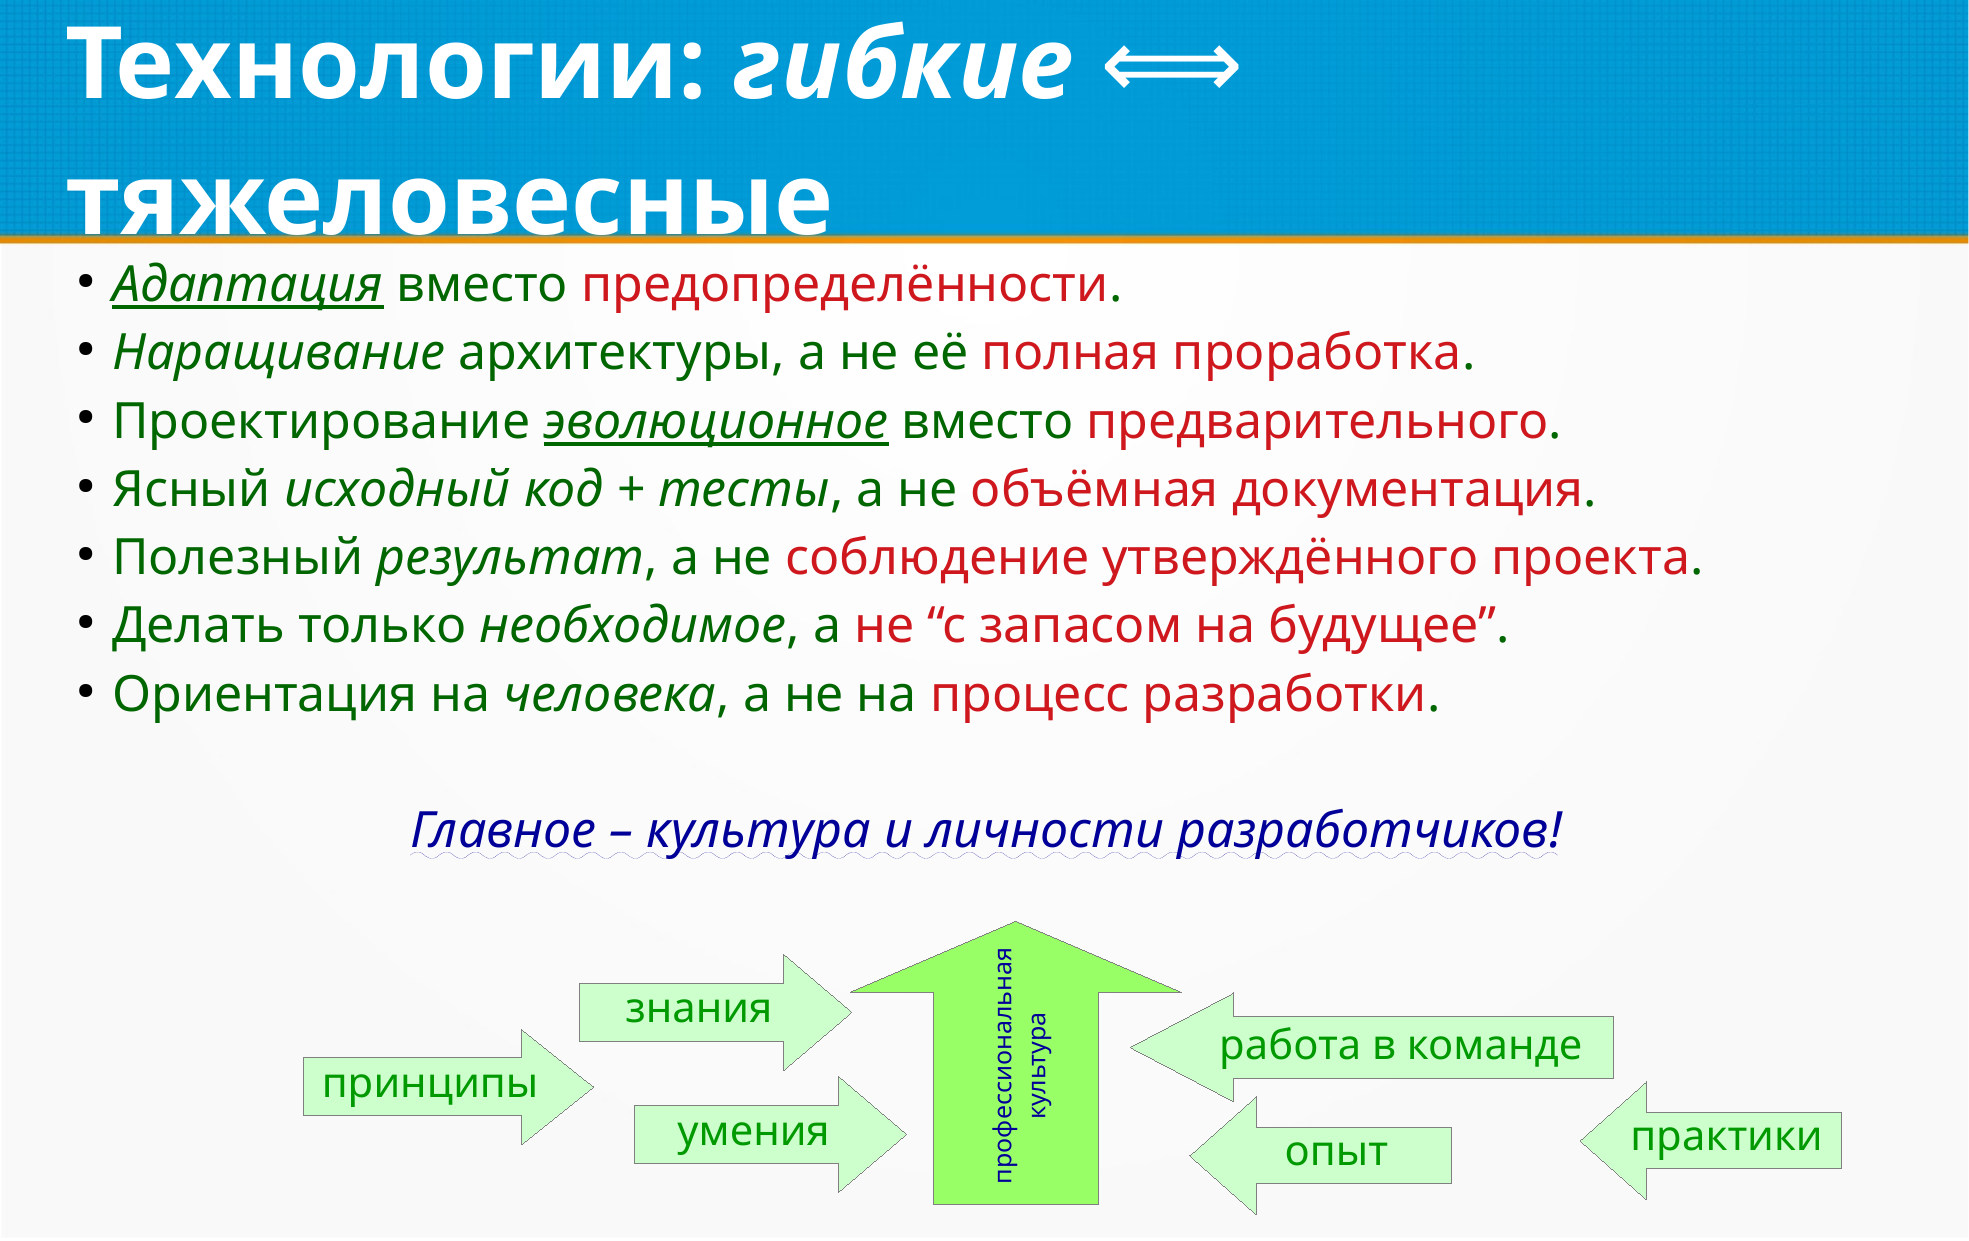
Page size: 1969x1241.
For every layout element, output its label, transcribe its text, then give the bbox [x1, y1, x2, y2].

text_box принципы [303, 1029, 594, 1145]
text_box профессиональная культура [965, 888, 1072, 1241]
text_box Технологии: гибкие ⟺ тяжеловесные [59, 55, 1902, 200]
text_box [1072, 945, 1182, 1205]
text_box [850, 942, 965, 1205]
text_box Адаптация вместо предопределённости. Наращивание архитектуры, а не её полная проработка. Проектирование эволюционное вместо предварительного. Ясный исходный код + тесты, а не объёмная документация. Полезный результат, а не соблюдение утверждённого проекта. Делать только необходимое, а не “с запасом на будущее”. Ориентация на человека, а не на процесс разработки. Главное – культура и личности разработчиков! [70, 237, 1902, 942]
text_box работа в команде [1130, 992, 1614, 1102]
text_box умения [634, 1076, 907, 1193]
text_box знания [579, 954, 852, 1071]
picture [0, 232, 1969, 1241]
text_box опыт [1189, 1096, 1452, 1215]
text_box практики [1580, 1081, 1842, 1200]
